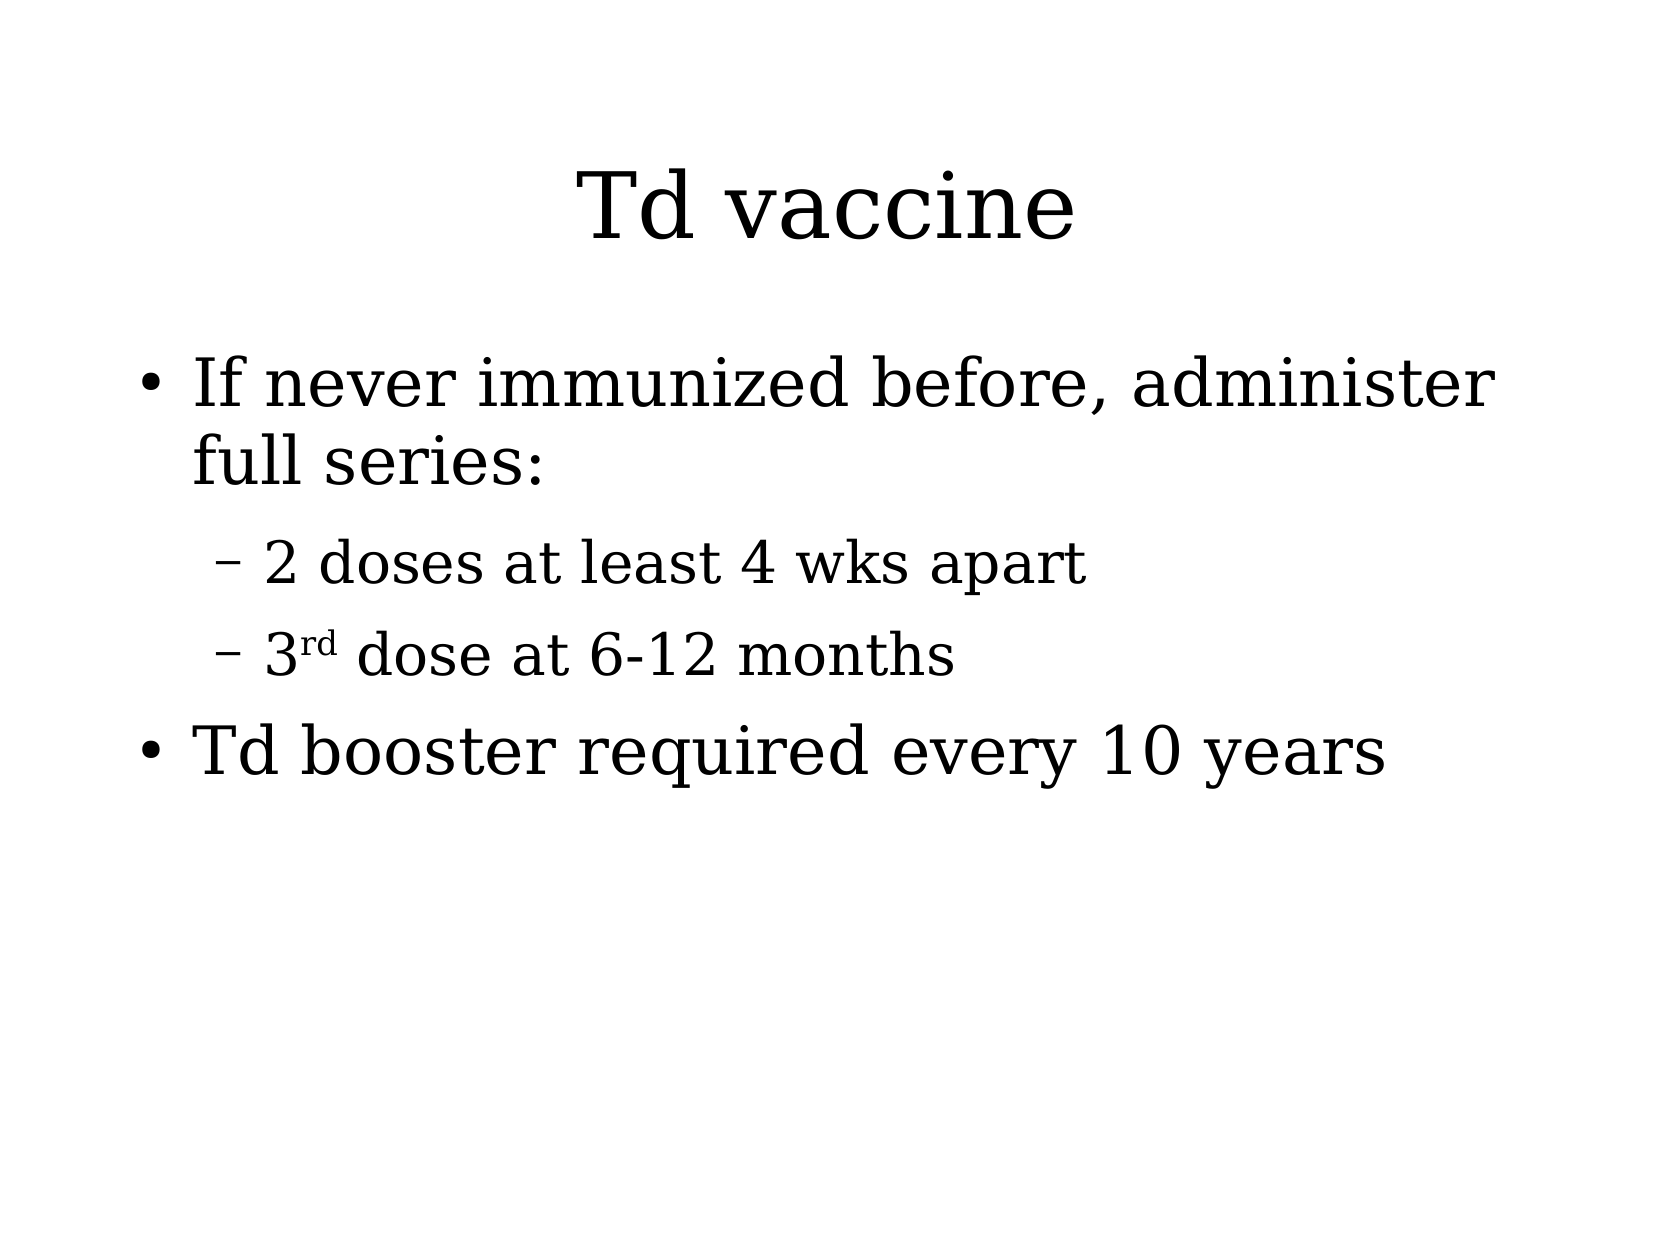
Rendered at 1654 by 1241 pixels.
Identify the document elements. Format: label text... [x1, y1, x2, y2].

list If never immunized before, administer full series: 2 doses at least 4 wks apart 3rd dose at 6-12 months Td booster required every 10 years [121, 344, 1534, 1127]
title Td vaccine [121, 102, 1534, 311]
